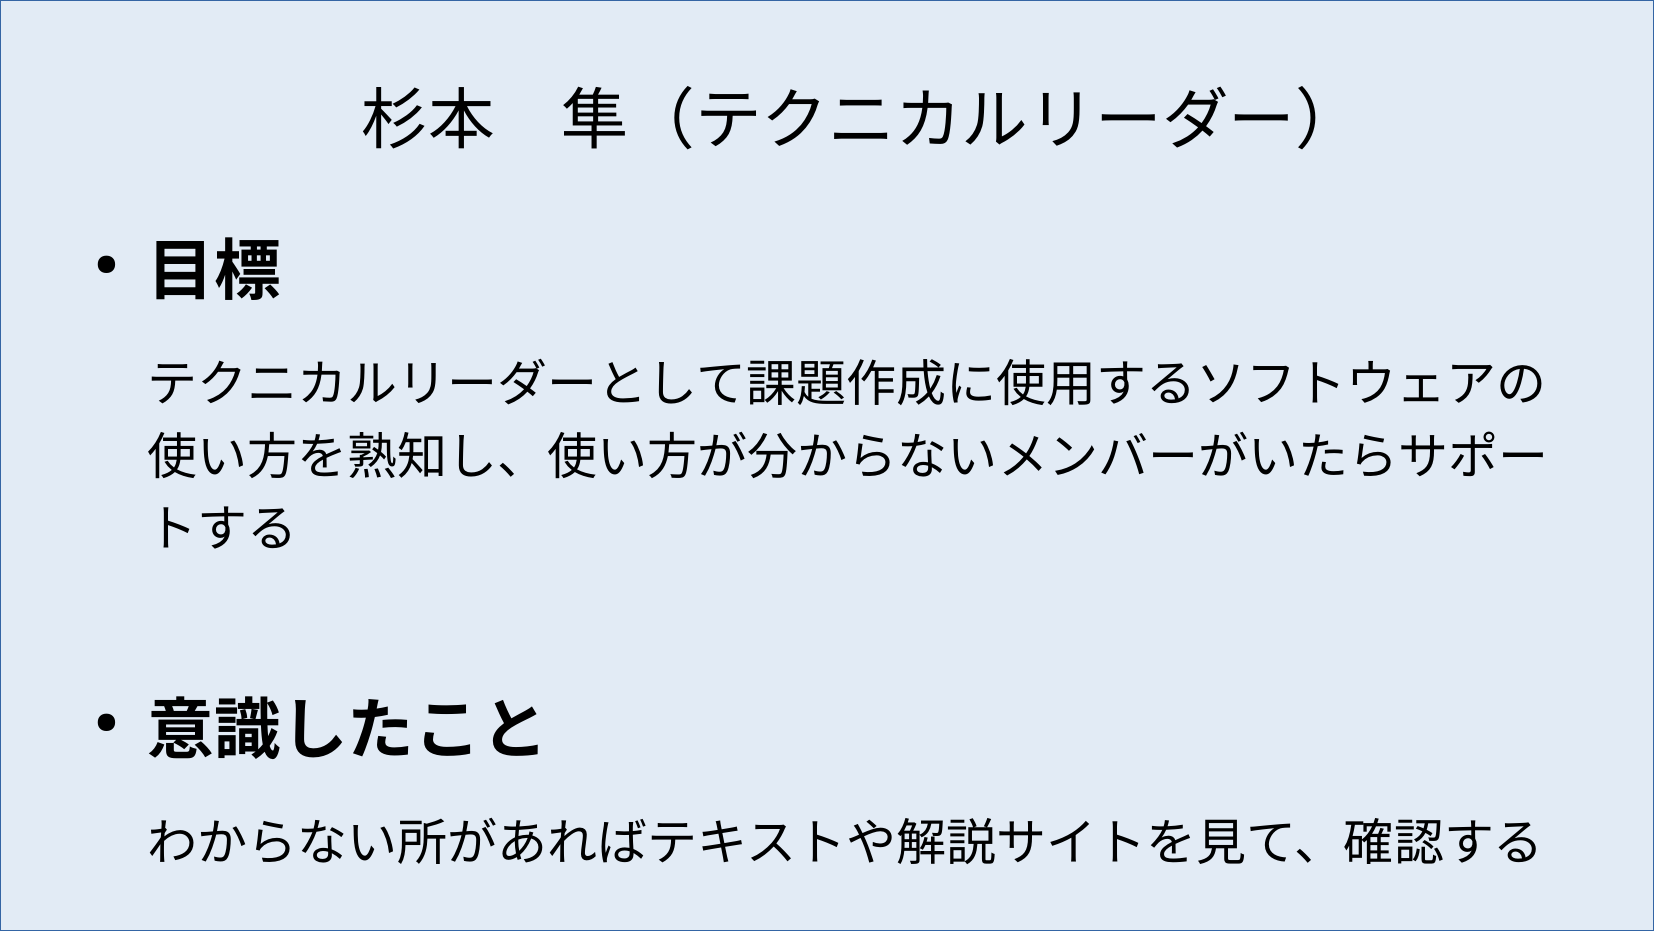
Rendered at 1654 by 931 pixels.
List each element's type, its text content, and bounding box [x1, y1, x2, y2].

list 目標 テクニカルリーダーとして課題作成に使用するソフトウェアの使い方を熟知し、使い方が分からないメンバーがいたらサポートする 意識したこと わからない所があればテキストや解説サイトを見て、確認する [76, 217, 1565, 886]
title 杉本 隼（テクニカルリーダー） [82, 37, 1571, 193]
text_box [0, 0, 1654, 931]
